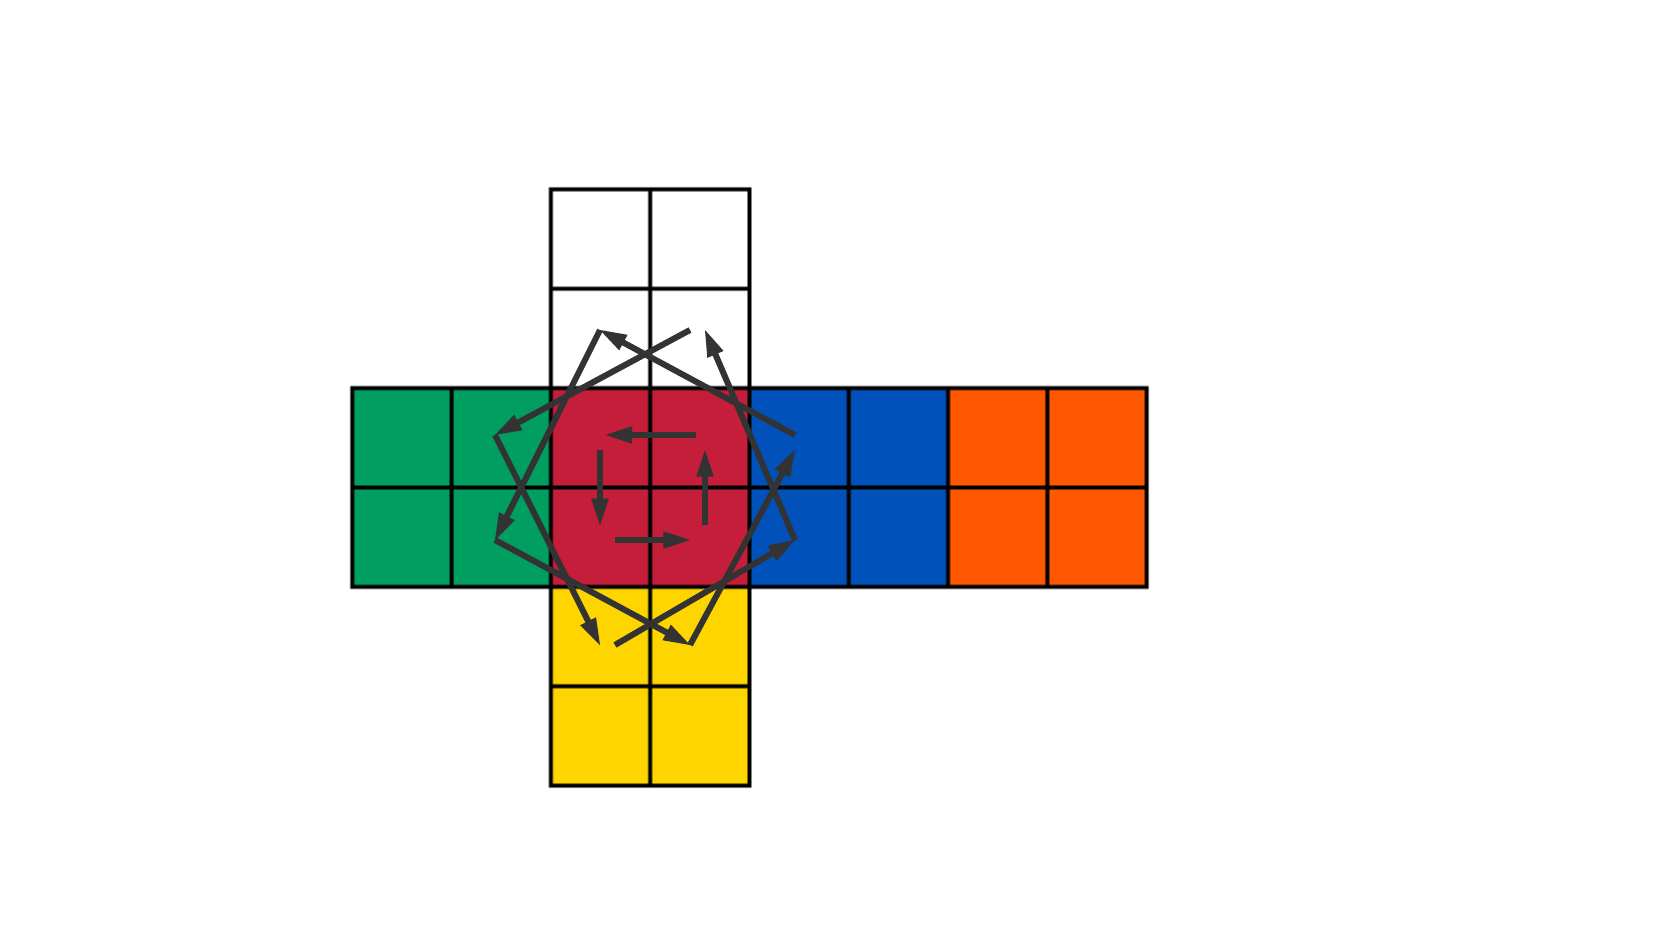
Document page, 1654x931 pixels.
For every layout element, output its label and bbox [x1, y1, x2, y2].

picture [323, 164, 1171, 808]
